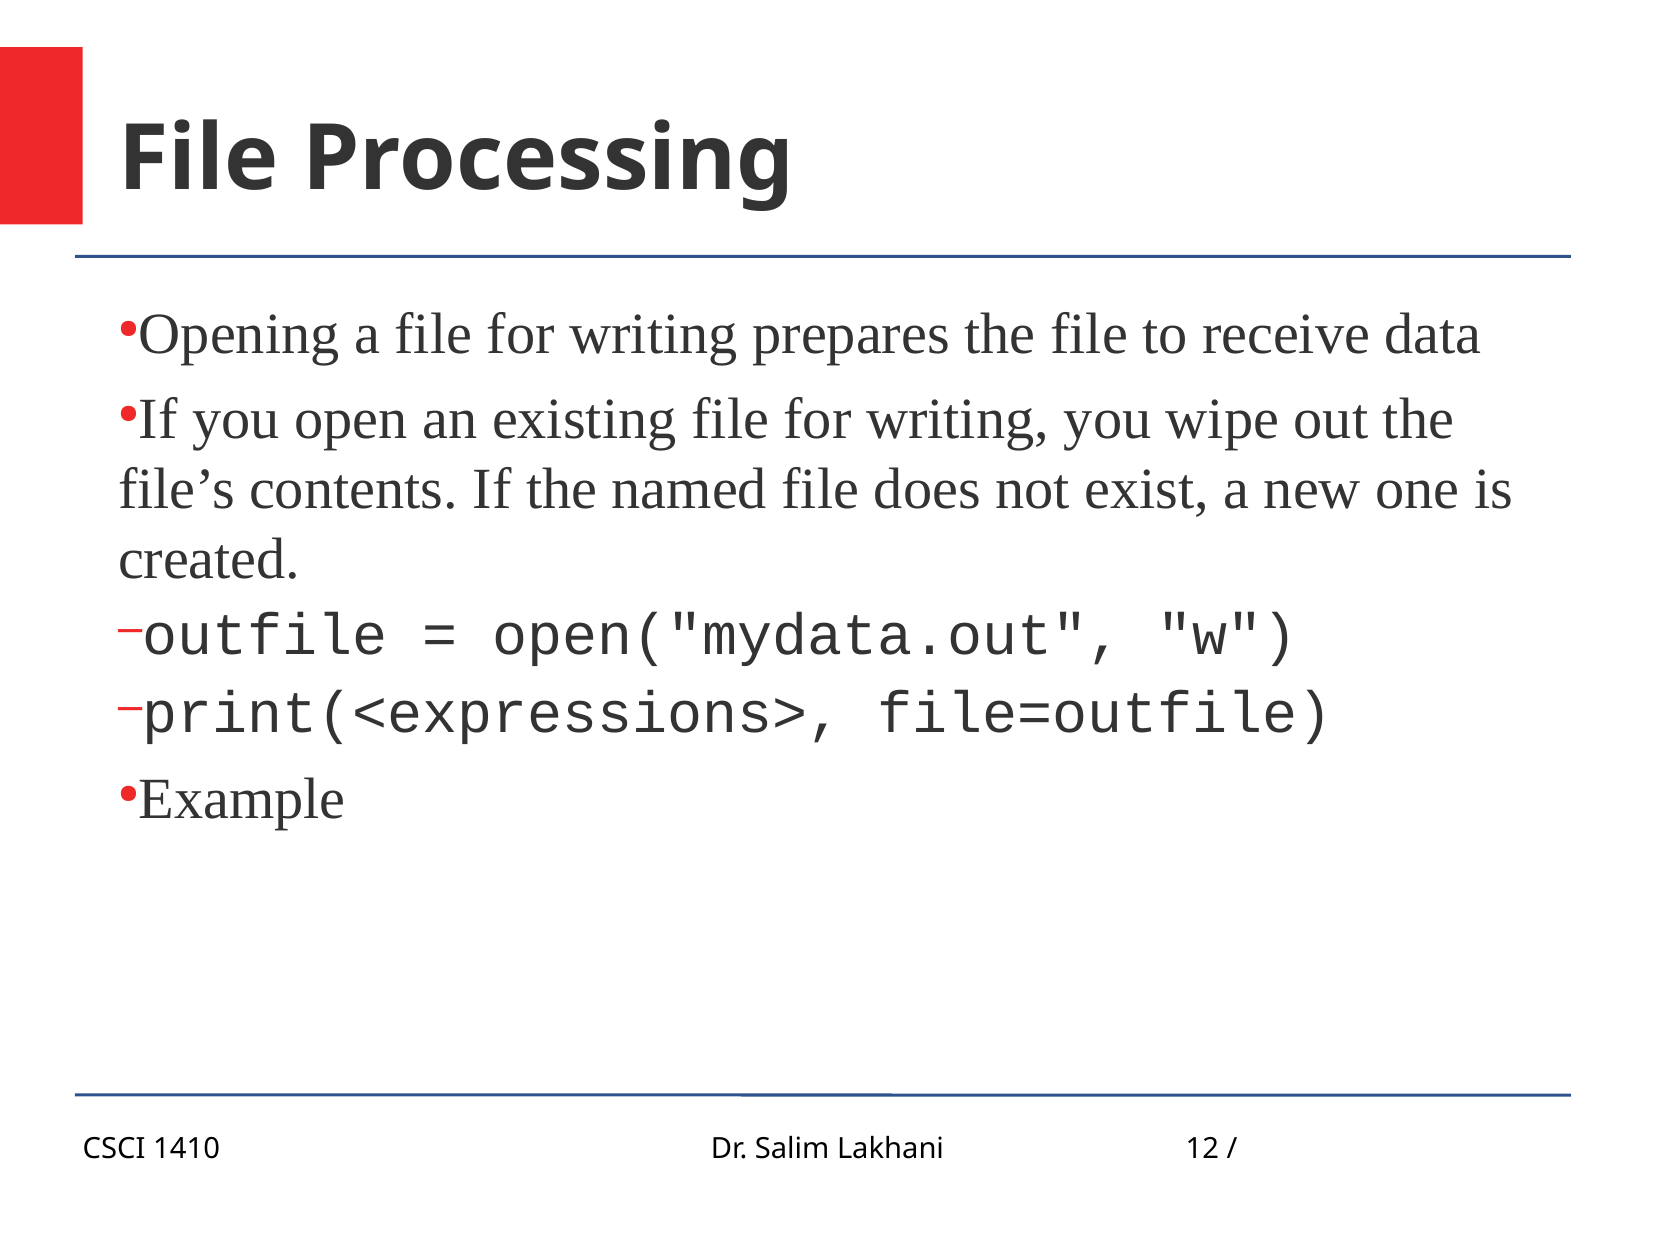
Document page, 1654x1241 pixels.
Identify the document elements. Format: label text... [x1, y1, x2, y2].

text_box / [1185, 1129, 1571, 1216]
list Opening a file for writing prepares the file to receive data If you open an existing file for writing, you wipe out the file’s contents. If the named file does not exist, a new one is created. outfile = open("mydata.out", "w") print(<expressions>, file=outfile) Example [118, 295, 1536, 1080]
text_box Dr. Salim Lakhani [565, 1129, 1090, 1216]
text_box CSCI 1410 [82, 1129, 468, 1216]
title File Processing [118, 49, 1571, 257]
